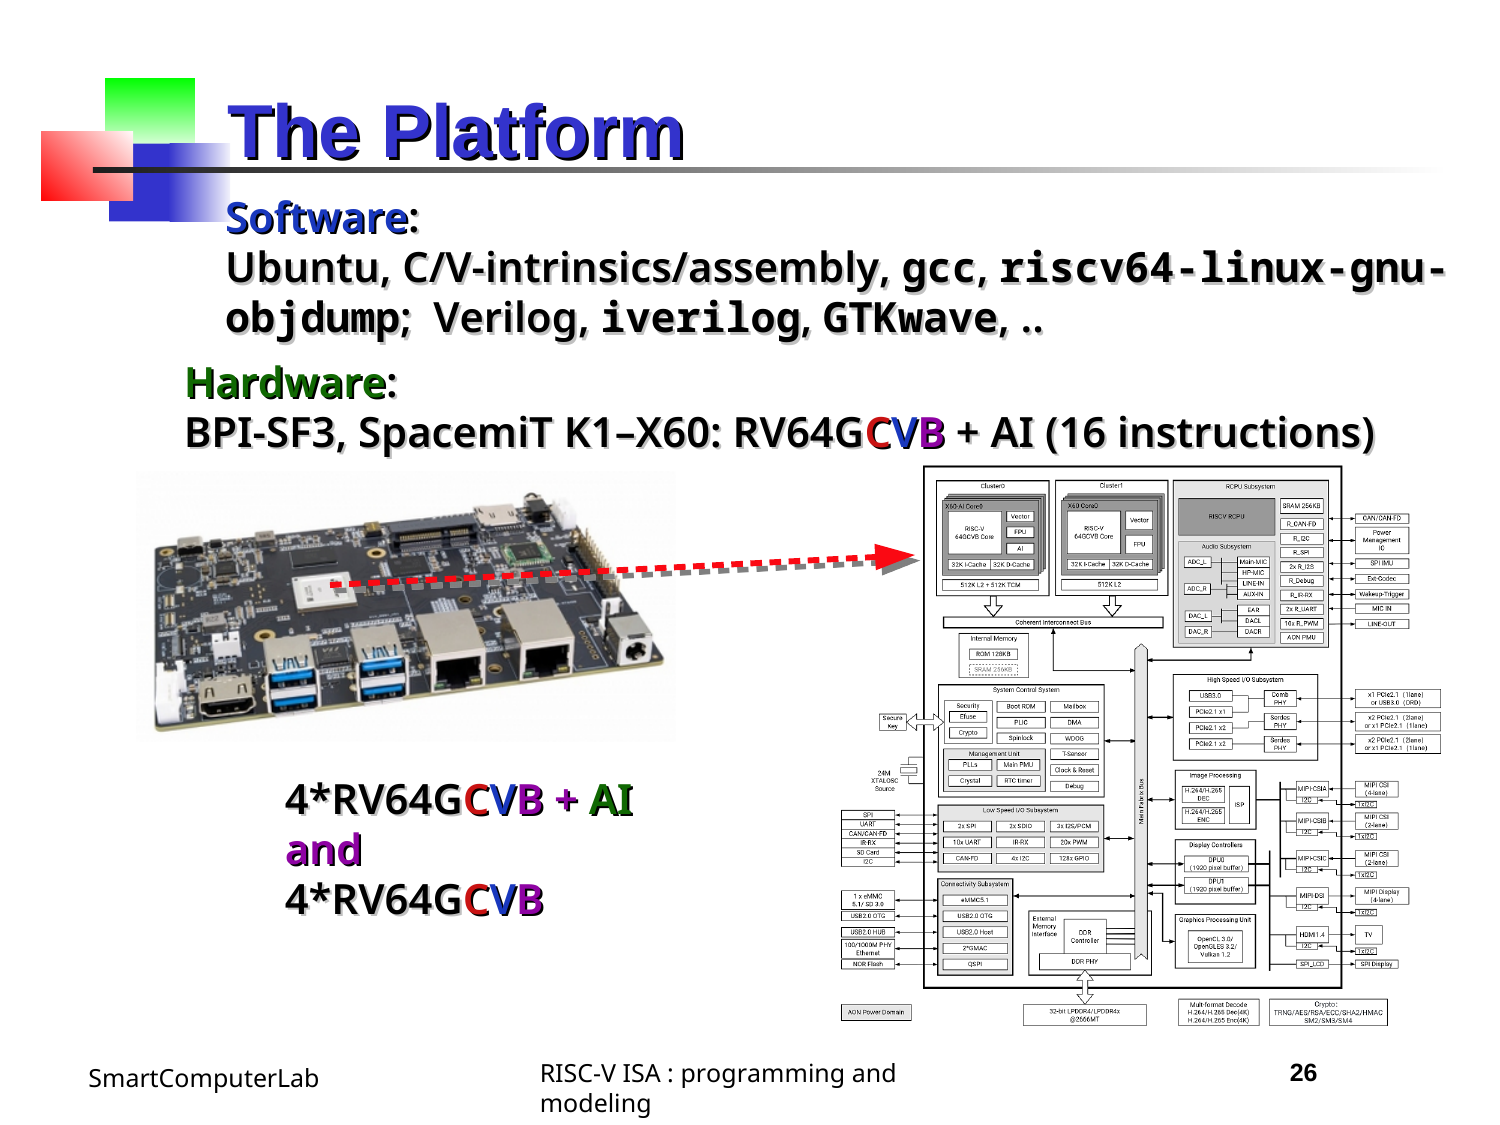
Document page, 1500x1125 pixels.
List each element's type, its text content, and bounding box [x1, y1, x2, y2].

text_box Software: Ubuntu, C/V-intrinsics/assembly, gcc, riscv64-linux-gnu-objdump; Verilog, iverilog, GTKwave, .. [210, 183, 1500, 349]
text_box 4*RV64GCVB + AI and 4*RV64GCVB [270, 765, 661, 930]
picture [841, 465, 1441, 1026]
title The Platform [212, 74, 1028, 180]
text_box Hardware: BPI-SF3, SpacemiT K1–X60: RV64GCVB + AI (16 instructions) [169, 348, 1441, 466]
picture [136, 471, 676, 742]
